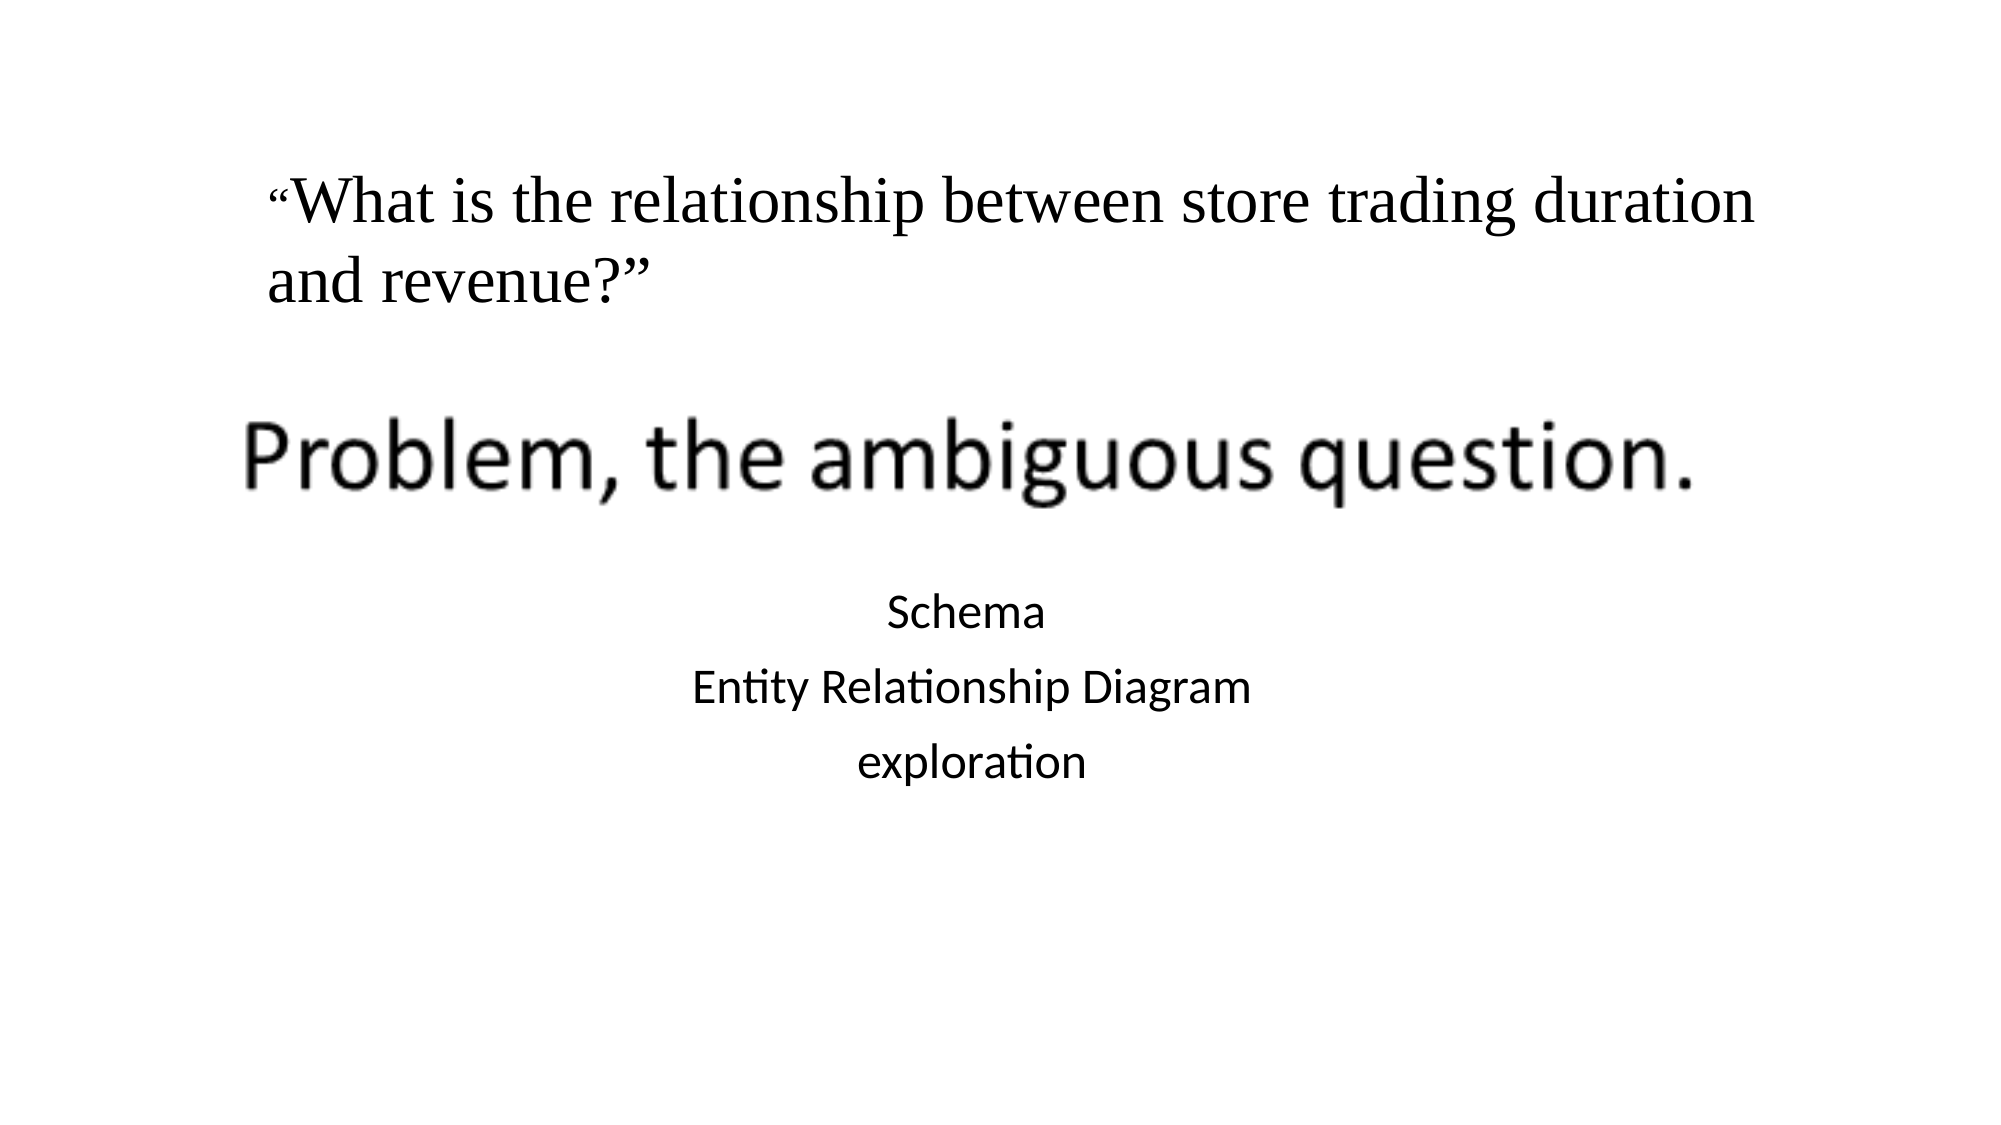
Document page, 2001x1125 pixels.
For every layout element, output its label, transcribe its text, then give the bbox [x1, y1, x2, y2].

text_box “What is the relationship between store trading duration and revenue?” [252, 148, 1775, 326]
picture [175, 356, 2000, 584]
text_box Schema Entity Relationship Diagram exploration [109, 578, 1835, 821]
